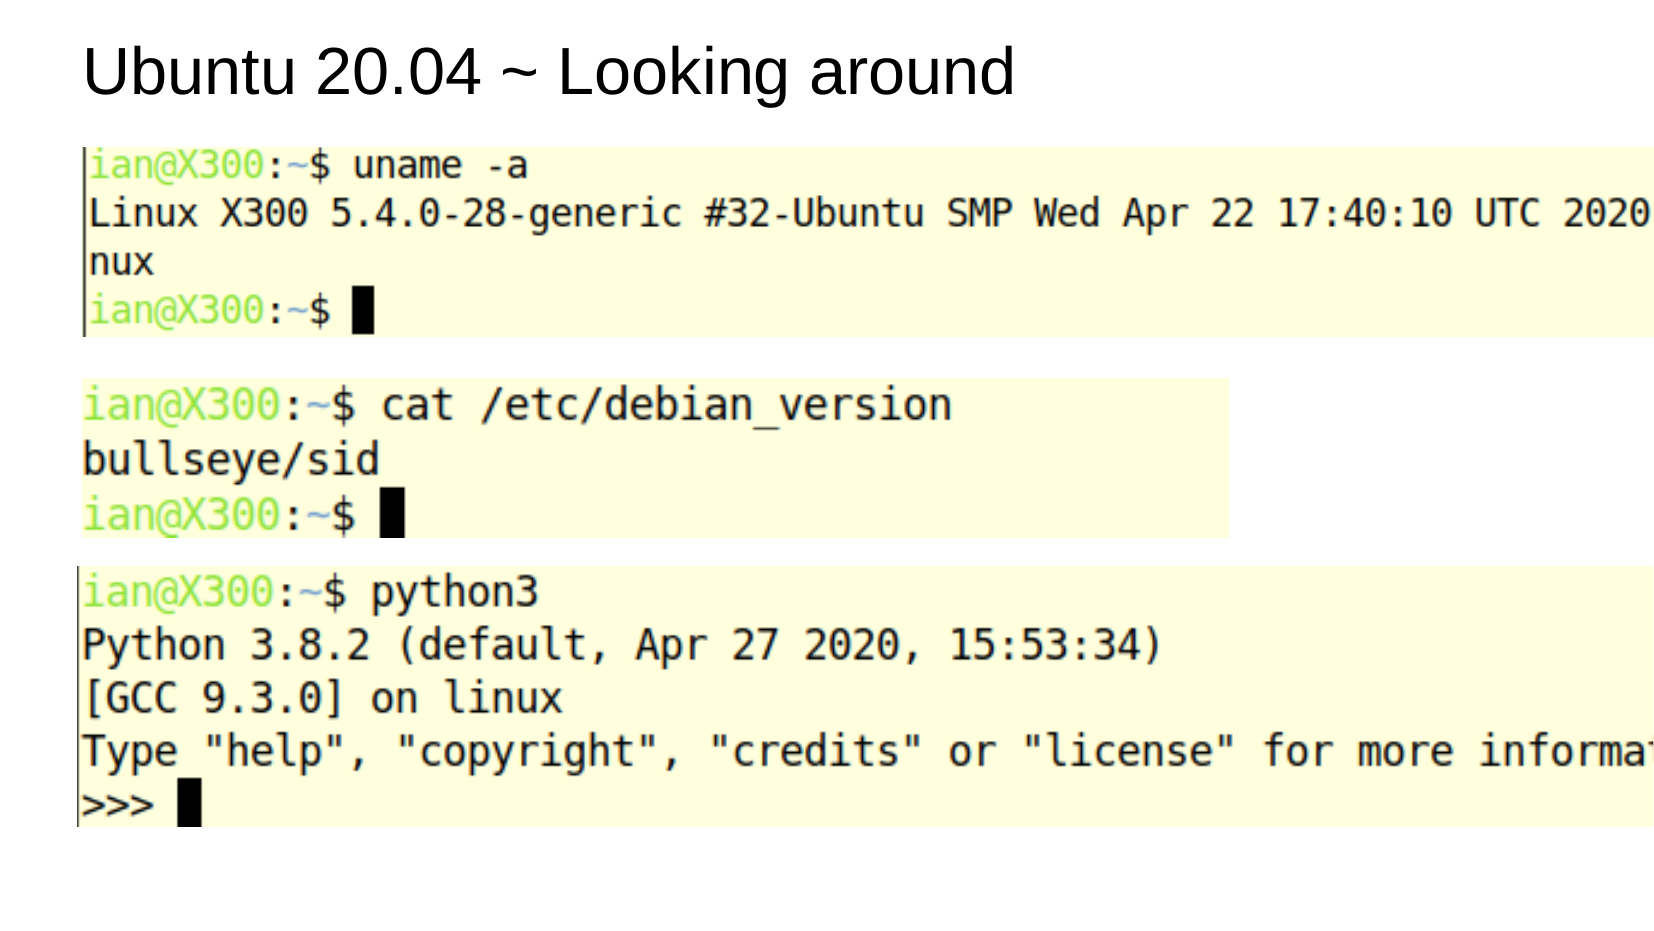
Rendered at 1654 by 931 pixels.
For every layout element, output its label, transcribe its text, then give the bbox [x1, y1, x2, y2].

picture [82, 147, 1654, 337]
title Ubuntu 20.04 ~ Looking around [82, 34, 1571, 110]
picture [77, 566, 1654, 827]
picture [82, 378, 1229, 538]
